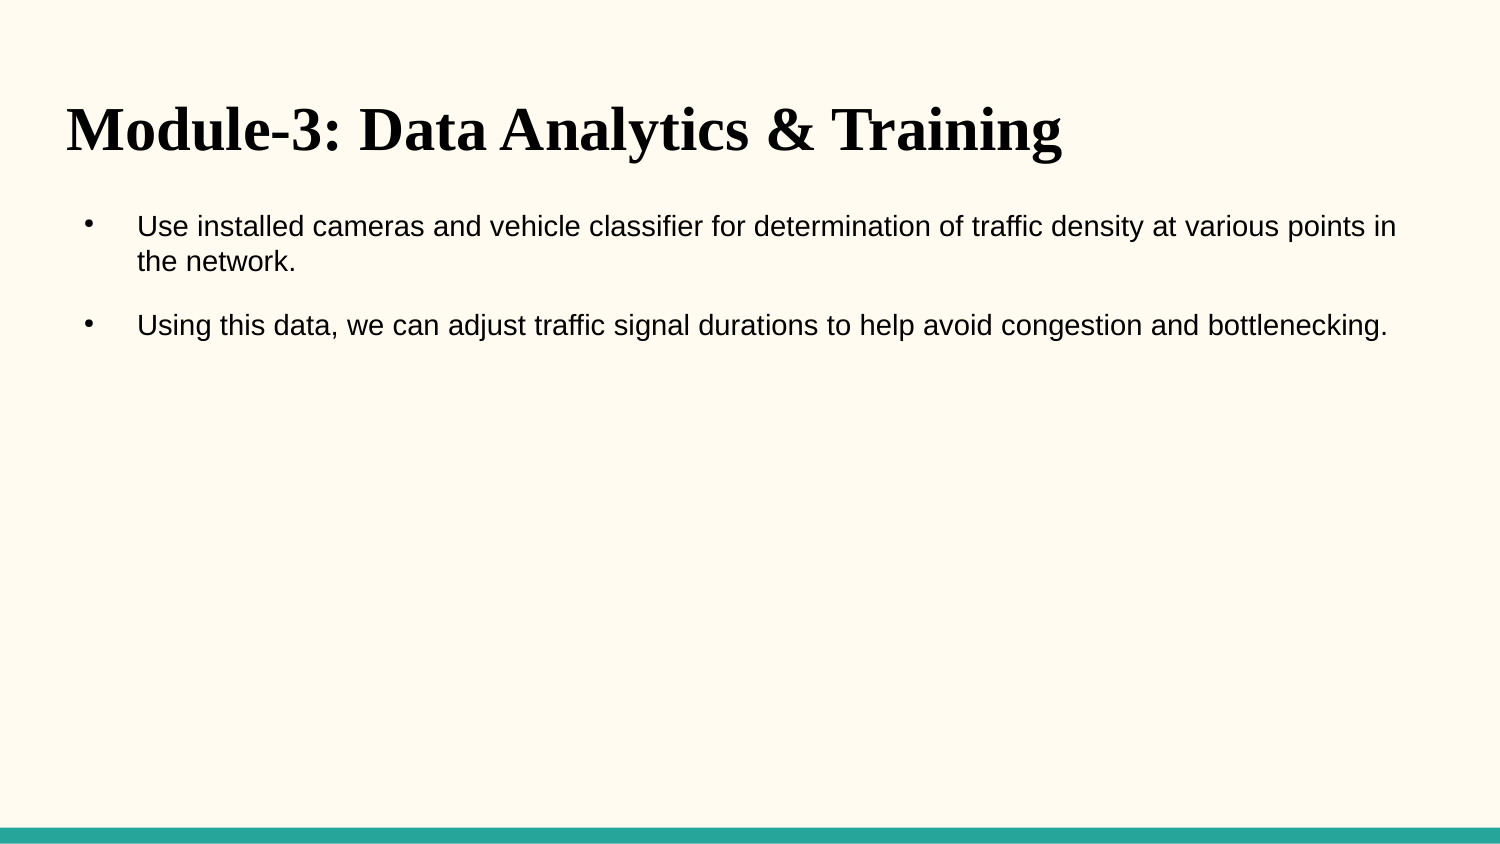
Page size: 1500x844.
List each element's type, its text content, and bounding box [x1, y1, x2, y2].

title Module-3: Data Analytics & Training [51, 72, 1449, 174]
list Use installed cameras and vehicle classifier for determination of traffic density at various points in the network. Using this data, we can adjust traffic signal durations to help avoid congestion and bottlenecking. [51, 192, 1449, 750]
